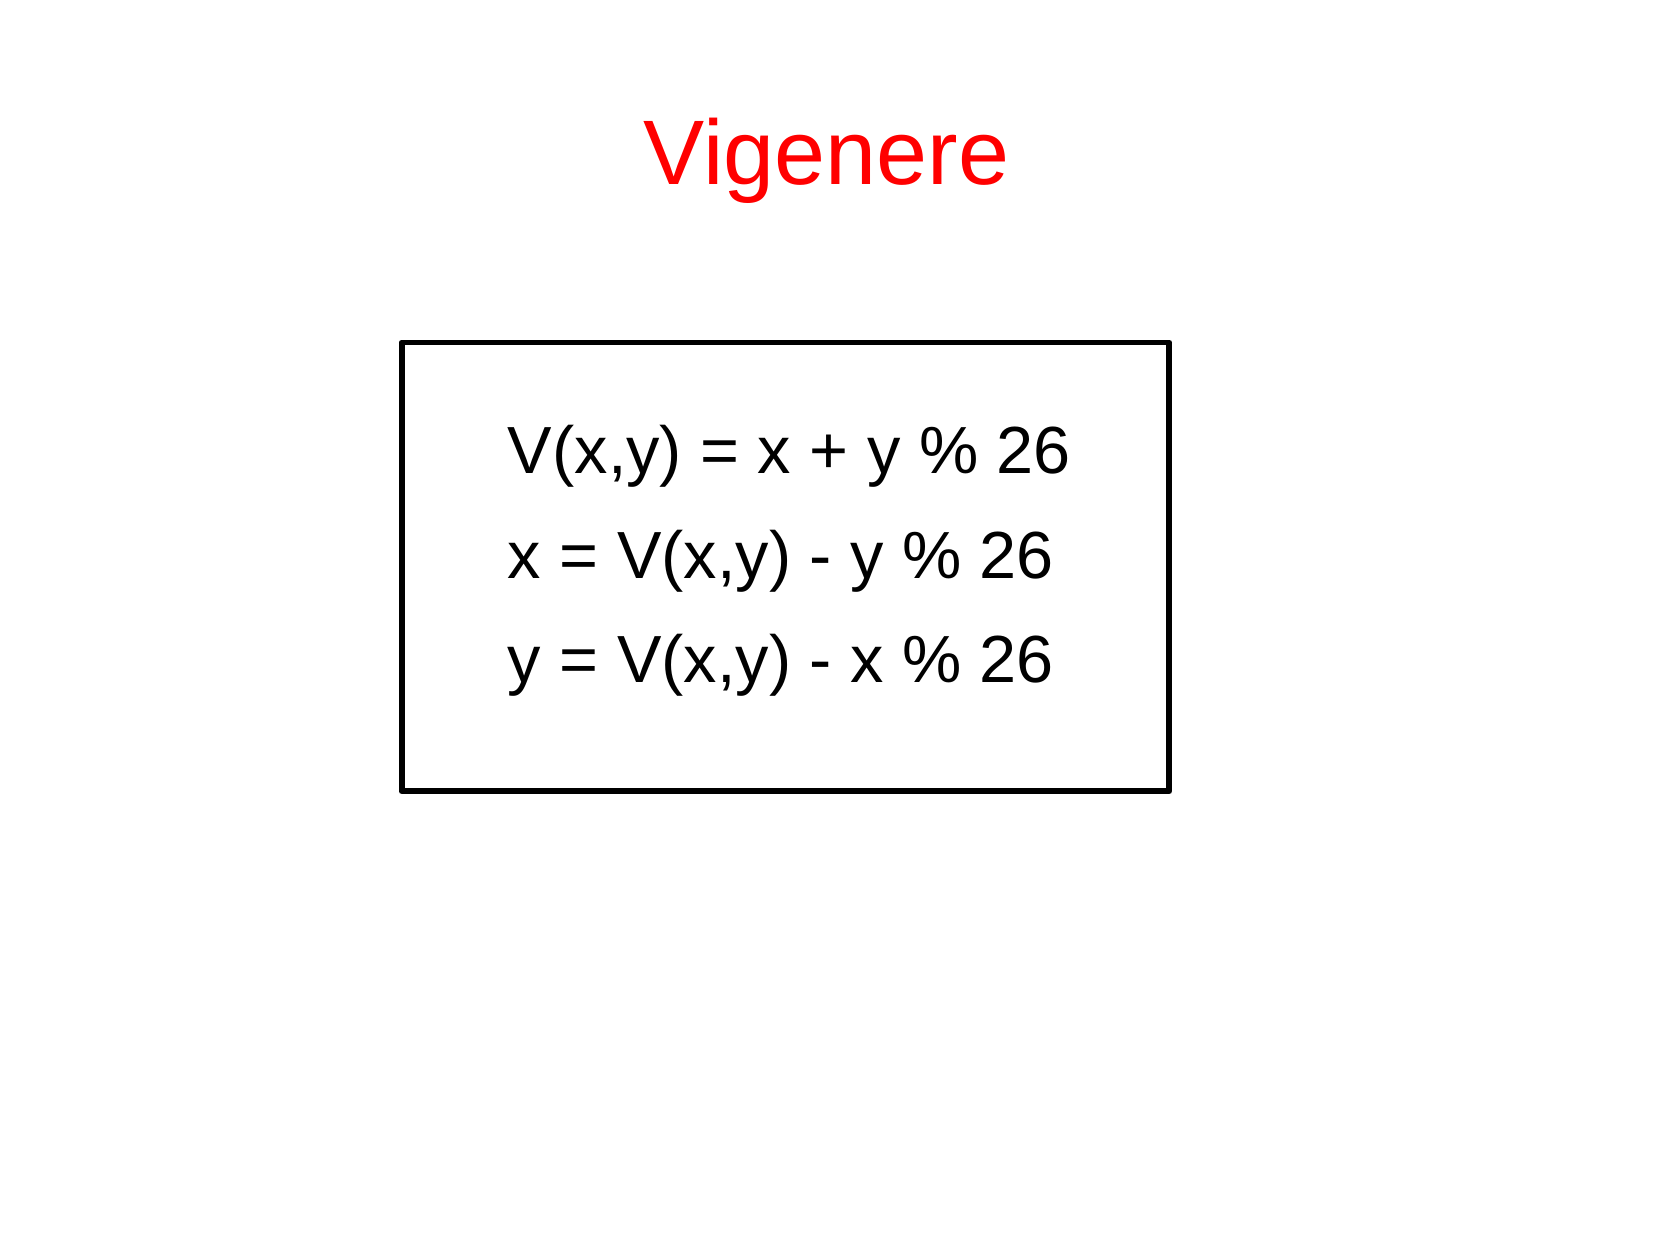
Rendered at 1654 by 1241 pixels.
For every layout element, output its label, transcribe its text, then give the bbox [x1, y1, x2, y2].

title Vigenere [82, 49, 1571, 257]
list V(x,y) = x + y % 26 x = V(x,y) - y % 26 y = V(x,y) - x % 26 [437, 413, 1158, 738]
